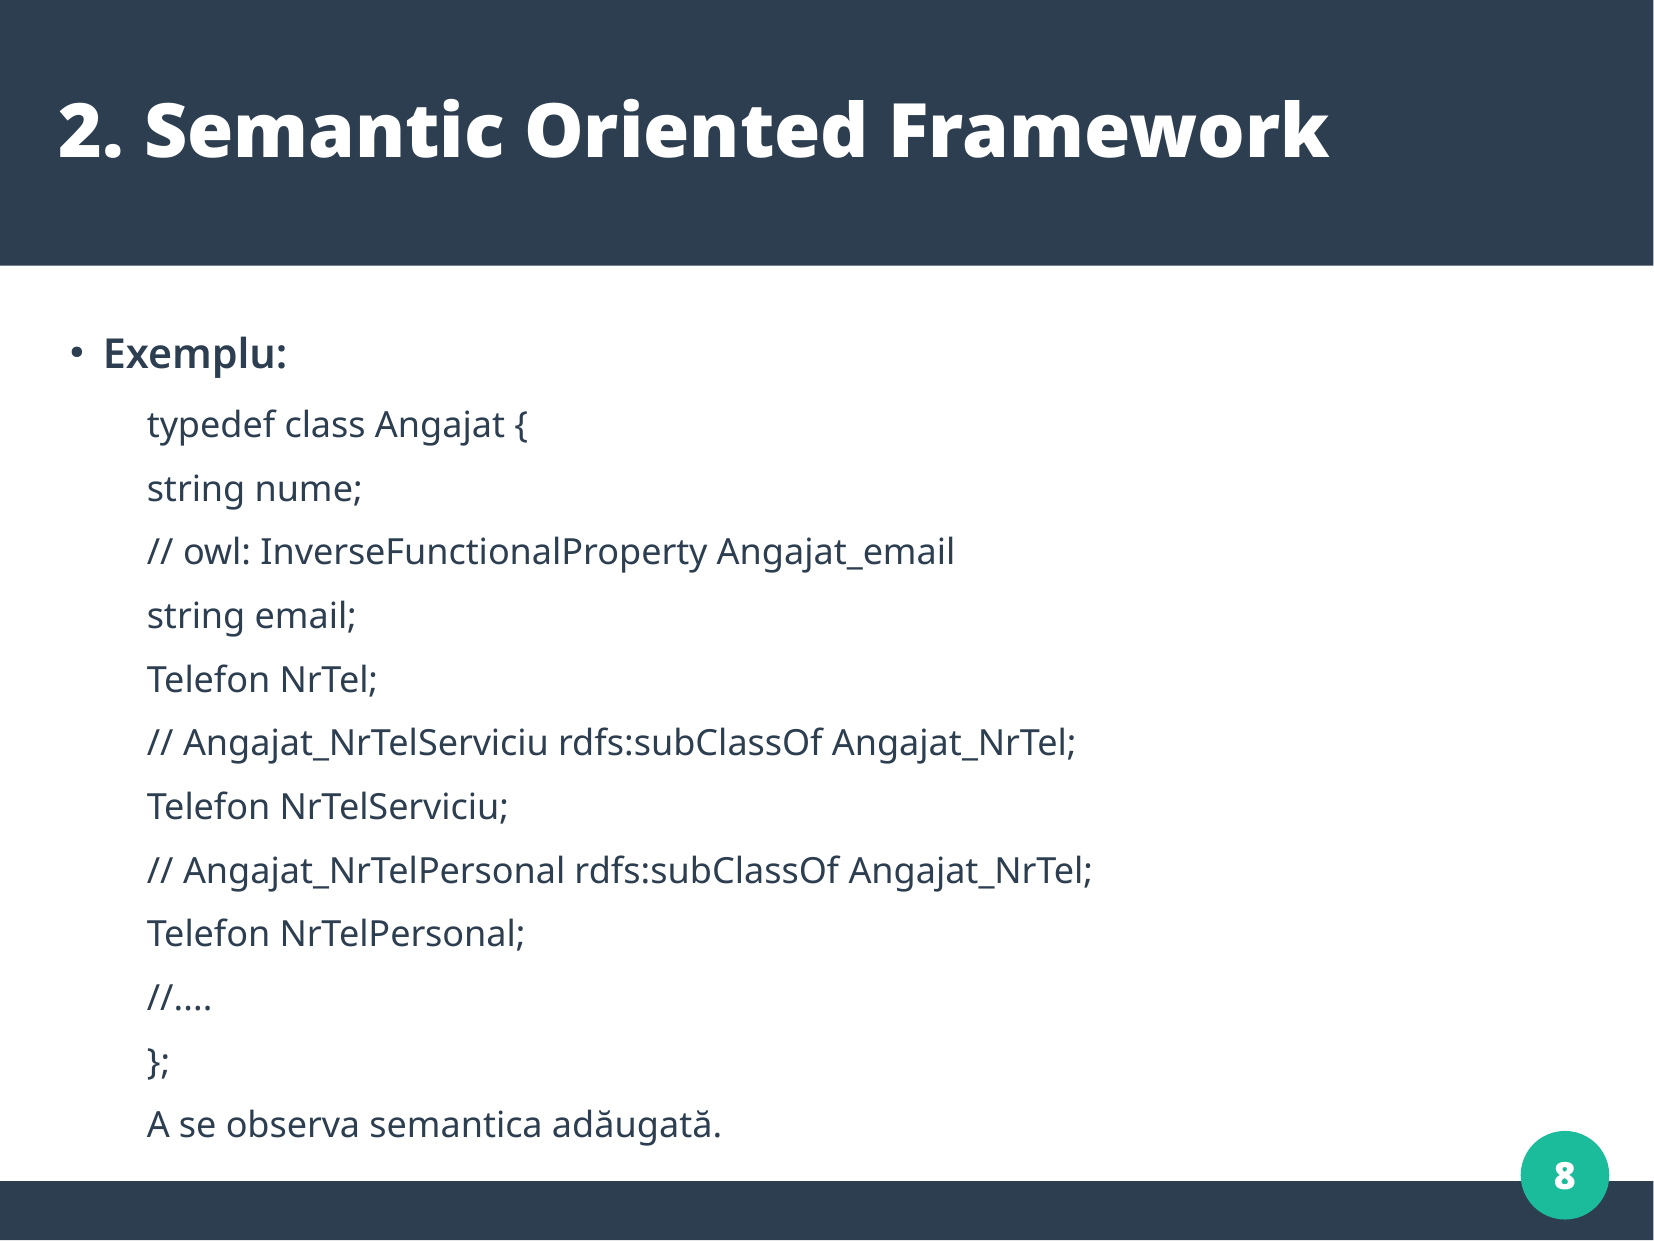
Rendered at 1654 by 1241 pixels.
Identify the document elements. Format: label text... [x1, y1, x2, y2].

title 2. Semantic Oriented Framework [59, 49, 1595, 207]
list Exemplu: typedef class Angajat { string nume; // owl: InverseFunctionalProperty Angajat_email string email; Telefon NrTel; // Angajat_NrTelServiciu rdfs:subClassOf Angajat_NrTel; Telefon NrTelServiciu; // Angajat_NrTelPersonal rdfs:subClassOf Angajat_NrTel; Telefon NrTelPersonal; //.... }; A se observa semantica adăugată. [59, 324, 1595, 1152]
